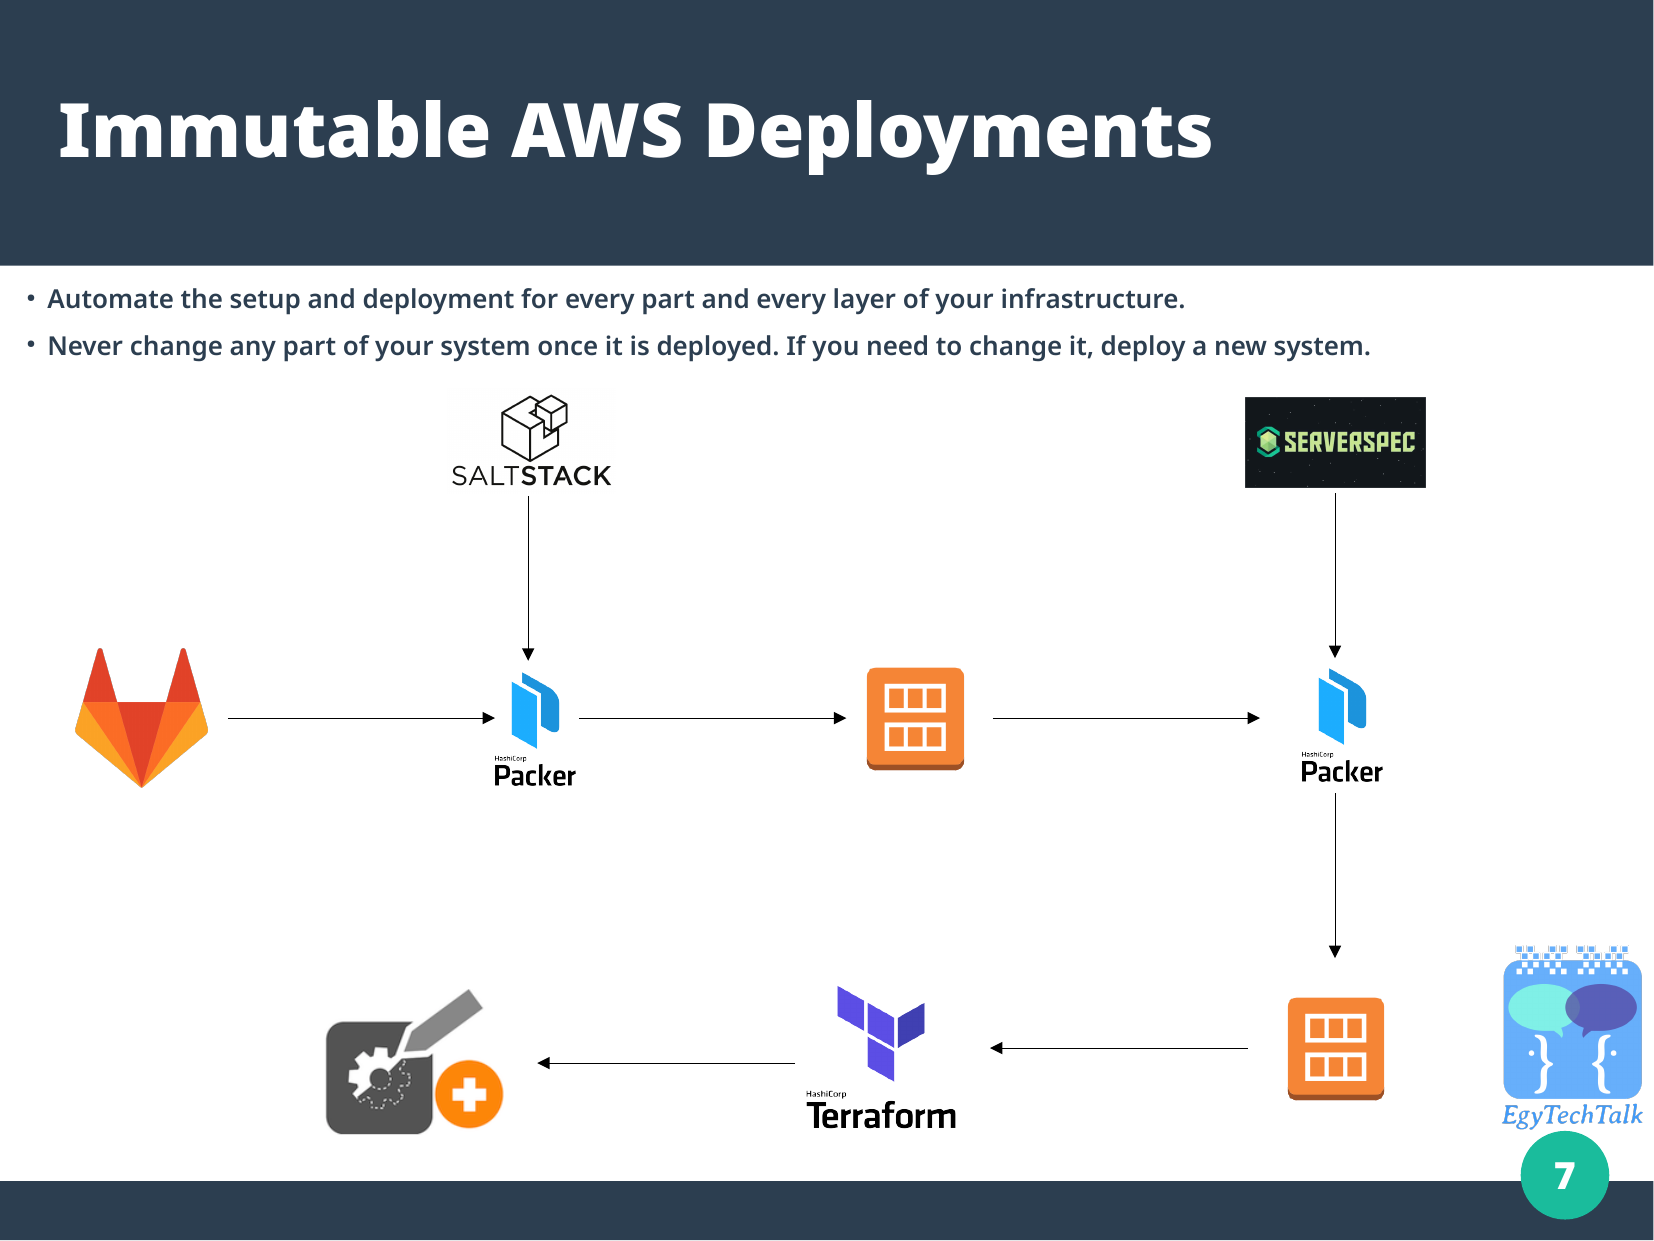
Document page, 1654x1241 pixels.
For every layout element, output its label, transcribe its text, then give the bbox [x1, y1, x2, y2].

picture [1245, 416, 1426, 488]
title Immutable AWS Deployments [59, 49, 1595, 207]
picture [1494, 945, 1651, 1131]
picture [795, 973, 968, 1141]
picture [318, 988, 511, 1139]
picture [468, 662, 604, 796]
picture [824, 628, 1006, 809]
picture [75, 642, 208, 794]
text_box Automate the setup and deployment for every part and every layer of your infrastructure. Never change any part of your system once it is deployed. If you need to change it, deploy a new system. [19, 234, 1465, 416]
picture [447, 416, 616, 494]
picture [1245, 958, 1426, 1139]
picture [1275, 658, 1411, 792]
